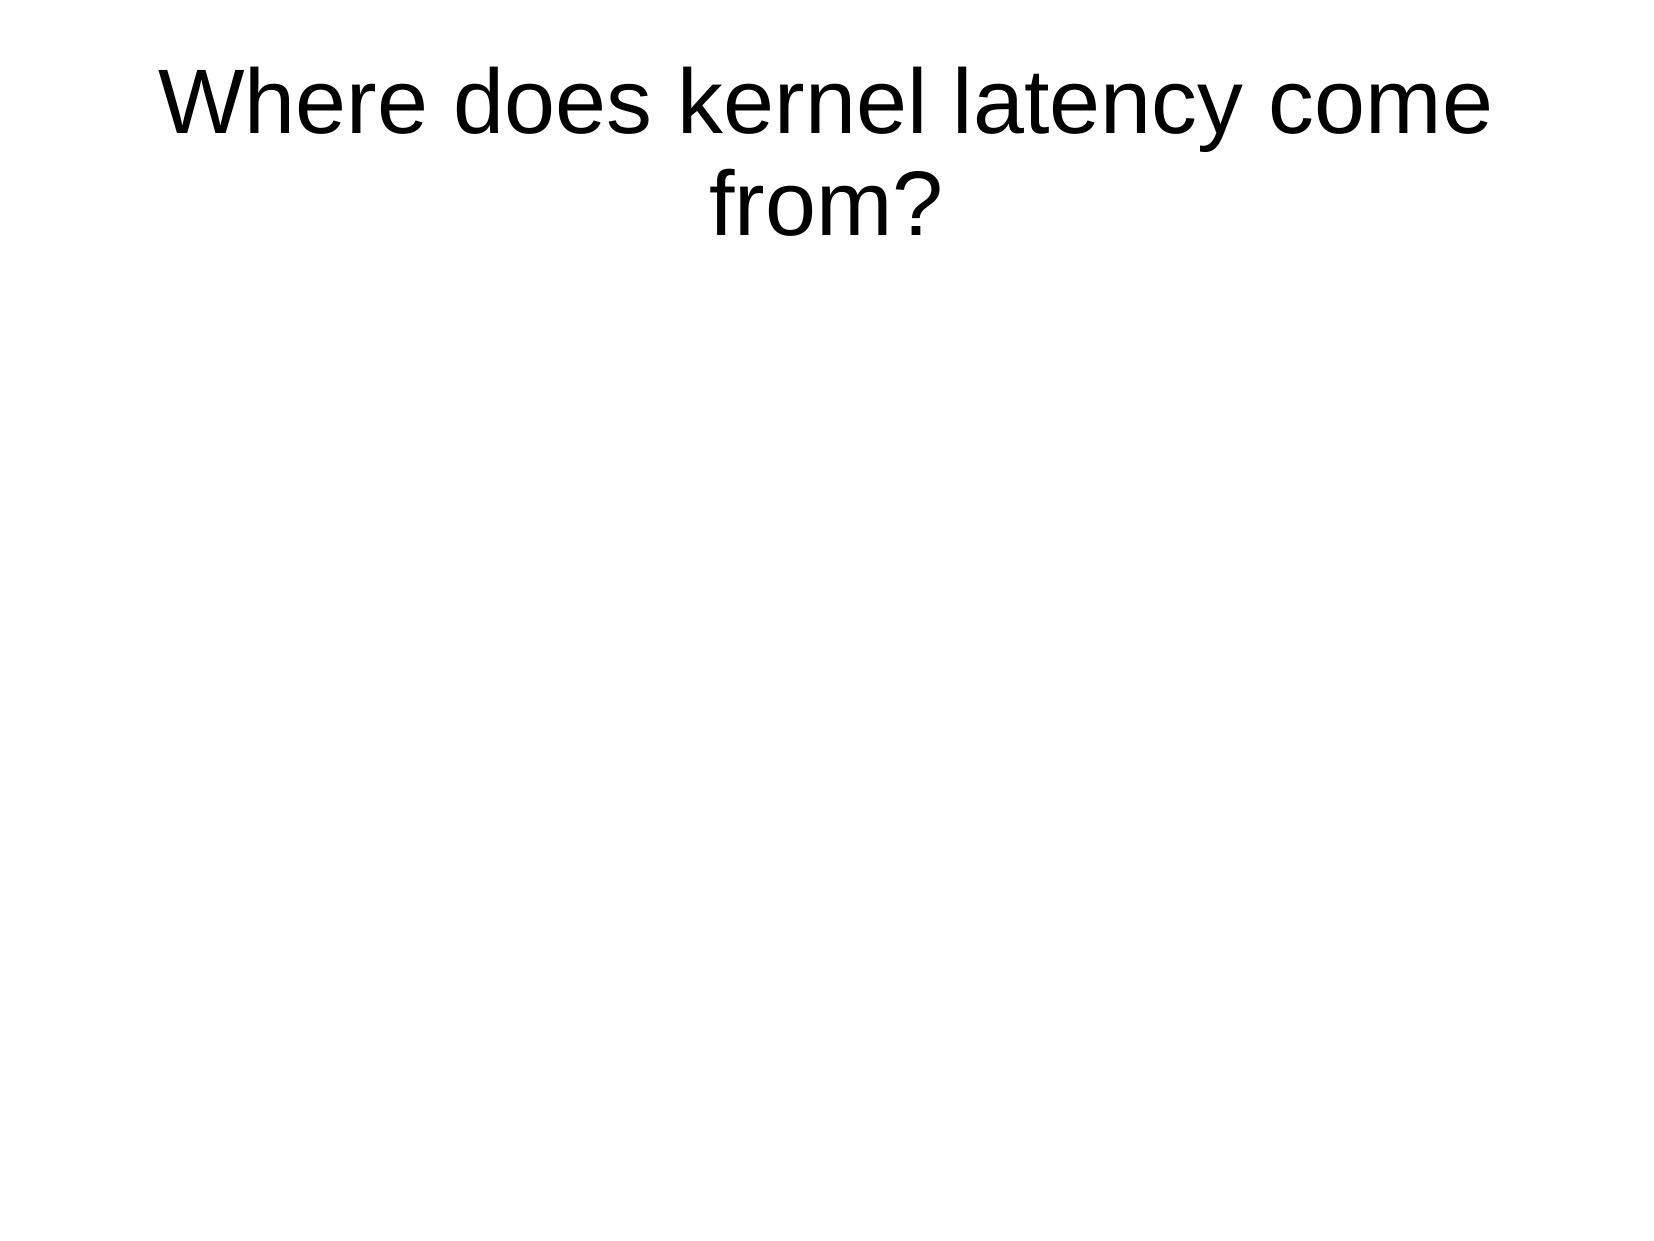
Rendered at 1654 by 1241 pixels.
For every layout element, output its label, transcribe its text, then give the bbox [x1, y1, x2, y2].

title Where does kernel latency come from? [82, 49, 1571, 257]
